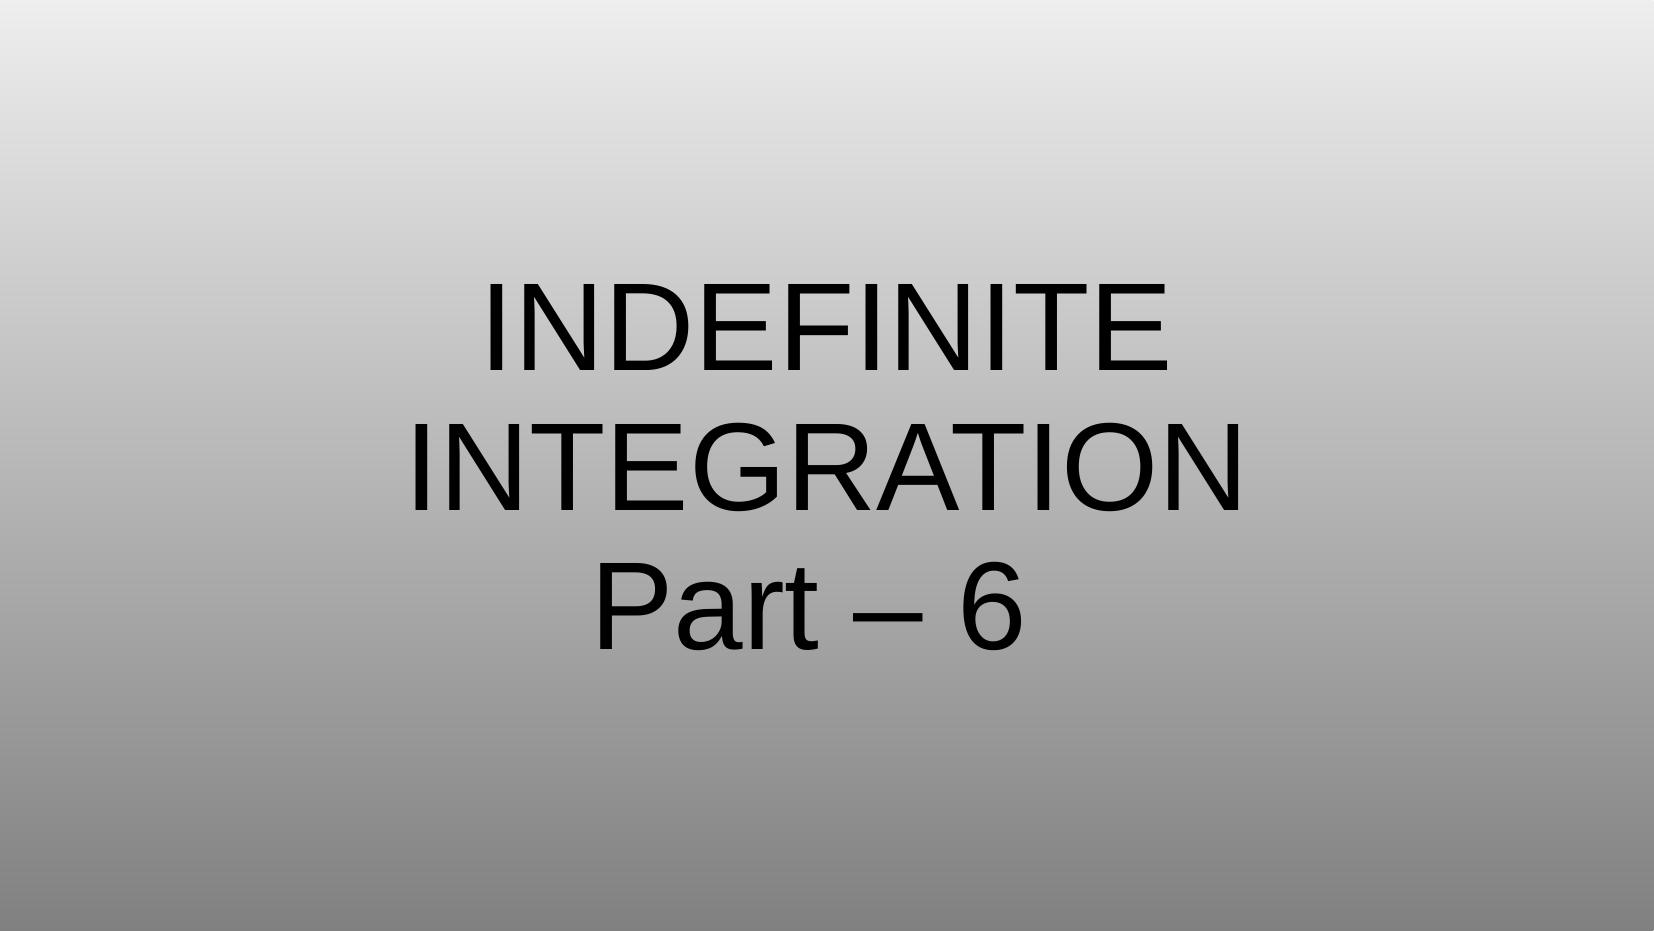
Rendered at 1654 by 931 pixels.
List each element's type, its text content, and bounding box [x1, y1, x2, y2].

title INDEFINITE INTEGRATION Part – 6 [82, 53, 1571, 880]
